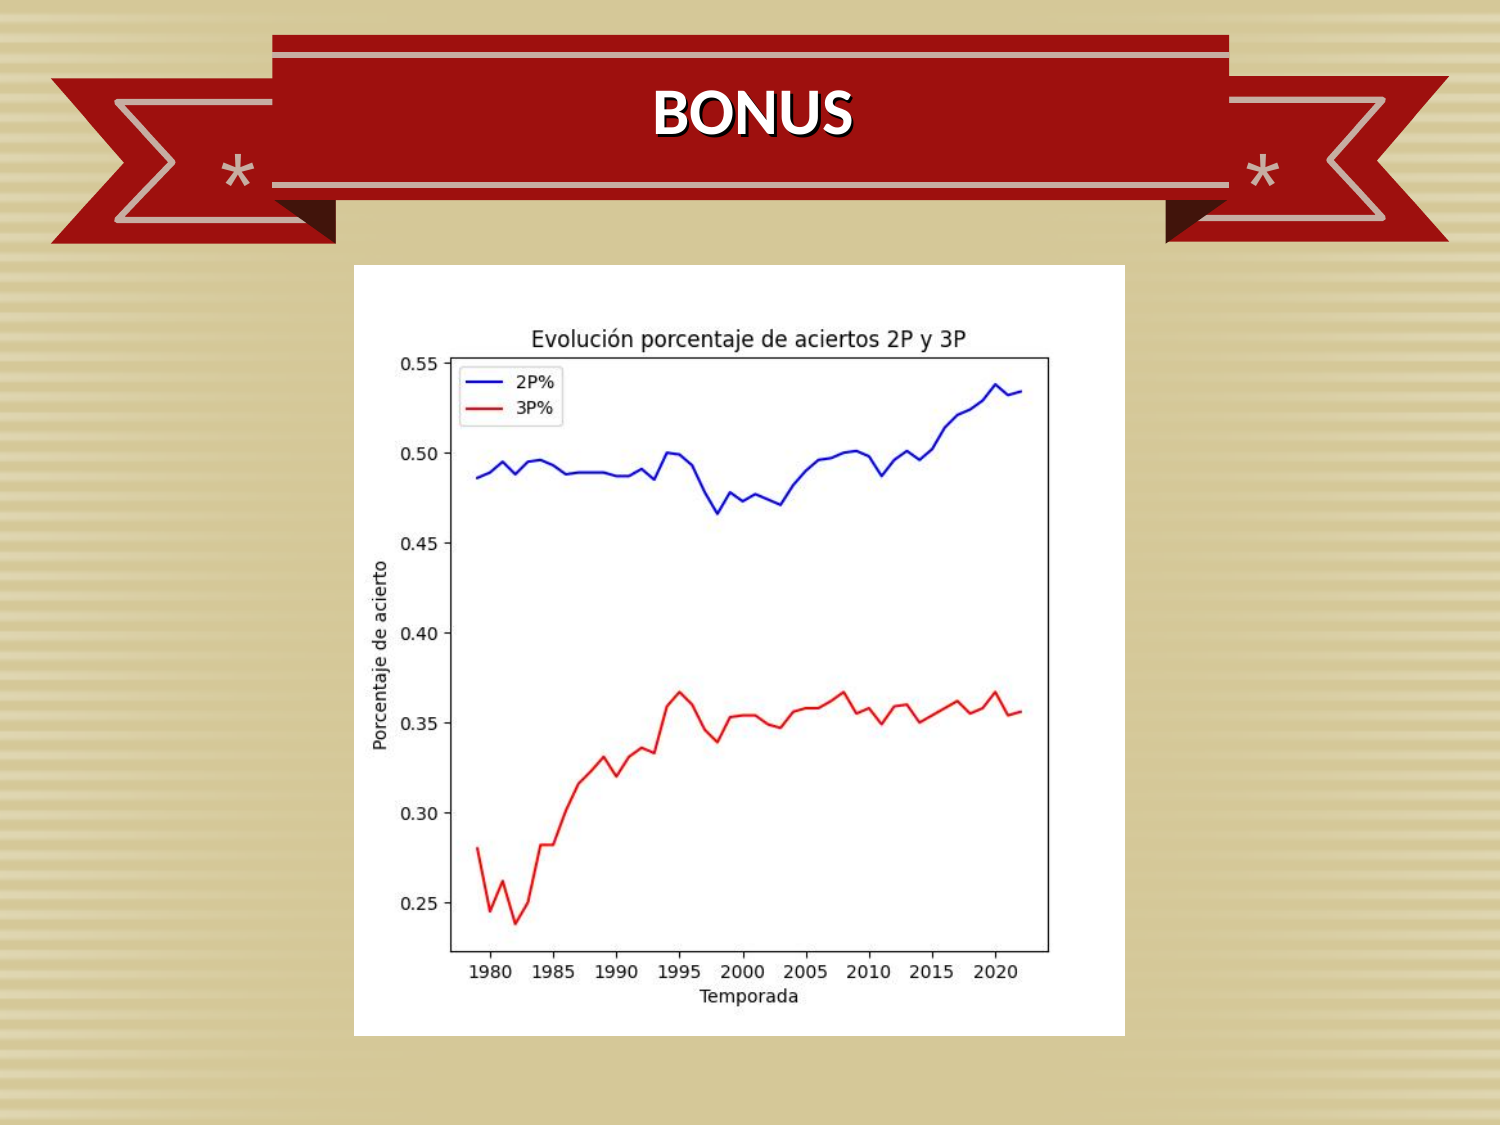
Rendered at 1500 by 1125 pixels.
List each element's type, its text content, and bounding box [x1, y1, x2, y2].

title BONUS [265, 59, 1241, 178]
picture [0, 0, 1500, 1125]
